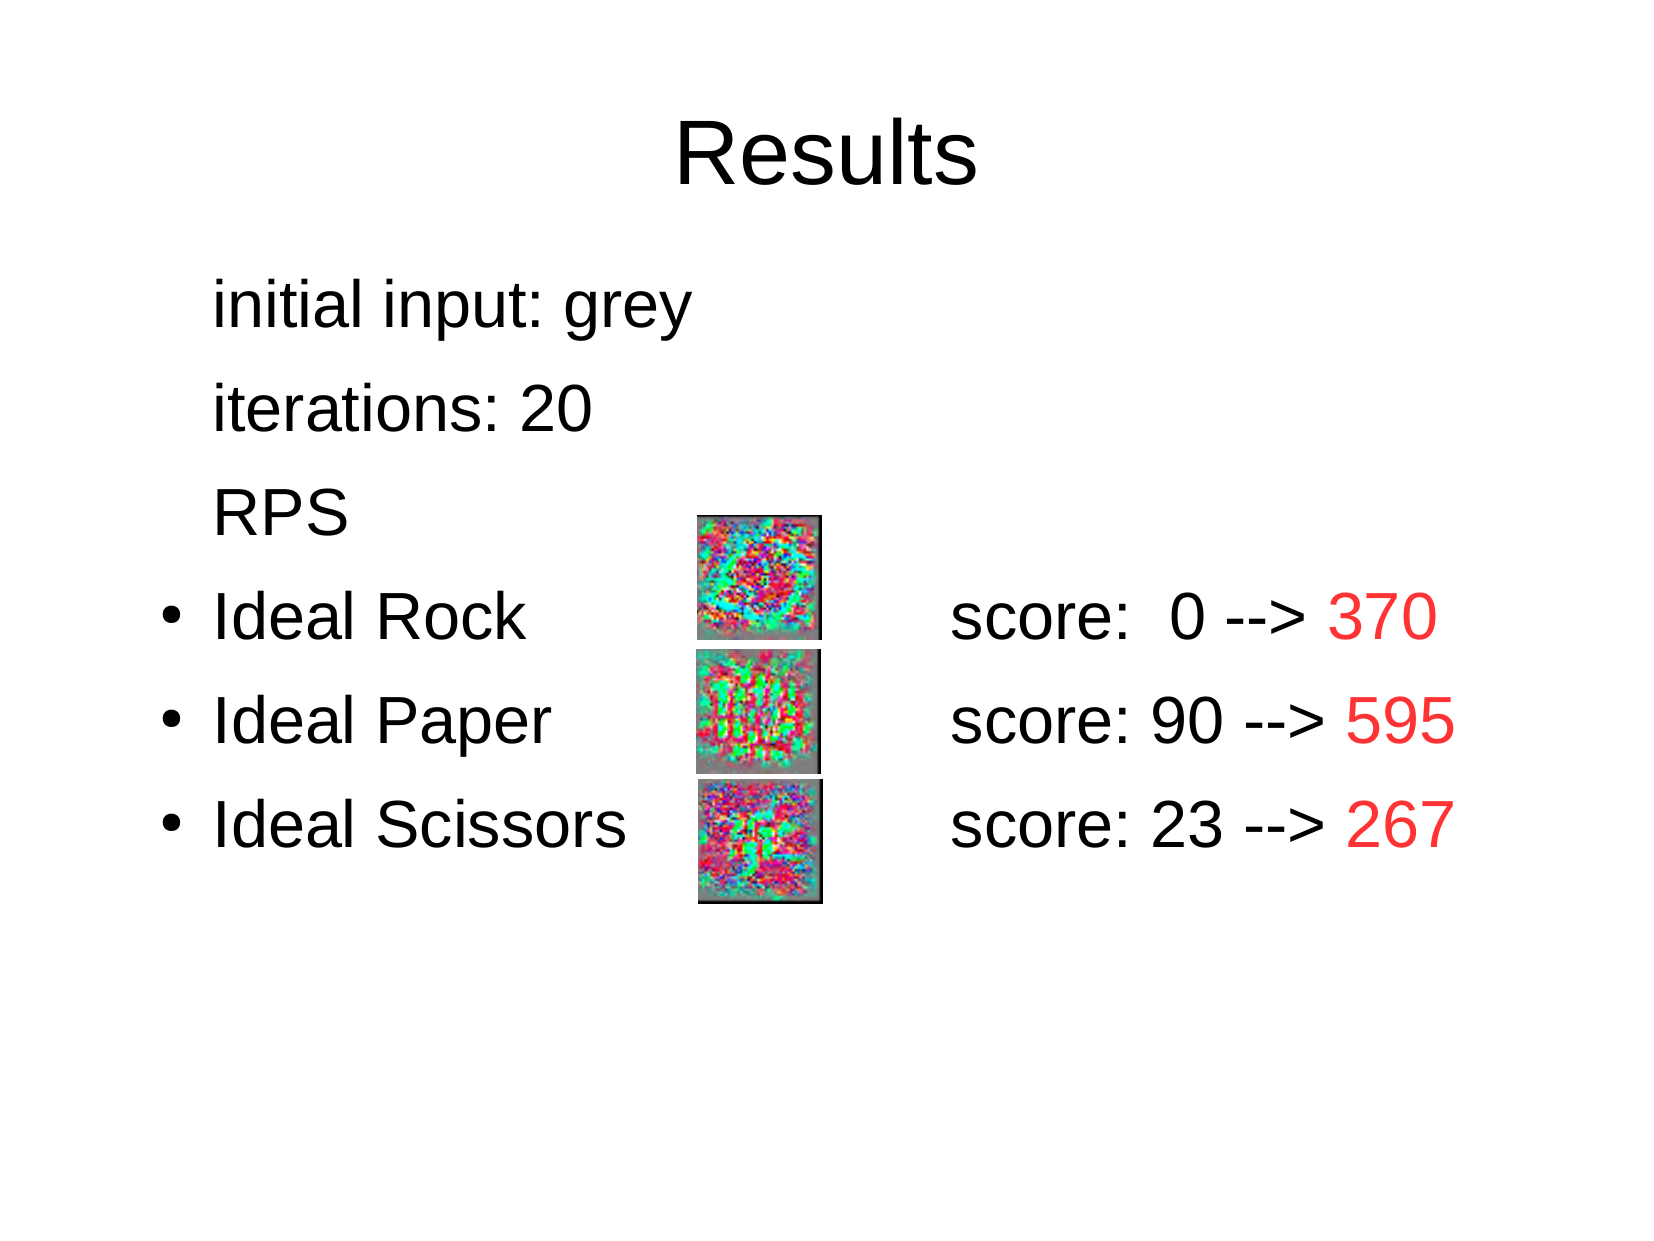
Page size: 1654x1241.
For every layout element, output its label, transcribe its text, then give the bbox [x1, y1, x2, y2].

picture [698, 779, 823, 904]
picture [696, 649, 821, 774]
picture [697, 515, 822, 640]
list initial input: grey iterations: 20 RPS Ideal Rock score: 0 --> 370 Ideal Paper score: 90 --> 595 Ideal Scissors score: 23 --> 267 [141, 266, 1630, 1241]
title Results [82, 49, 1571, 257]
